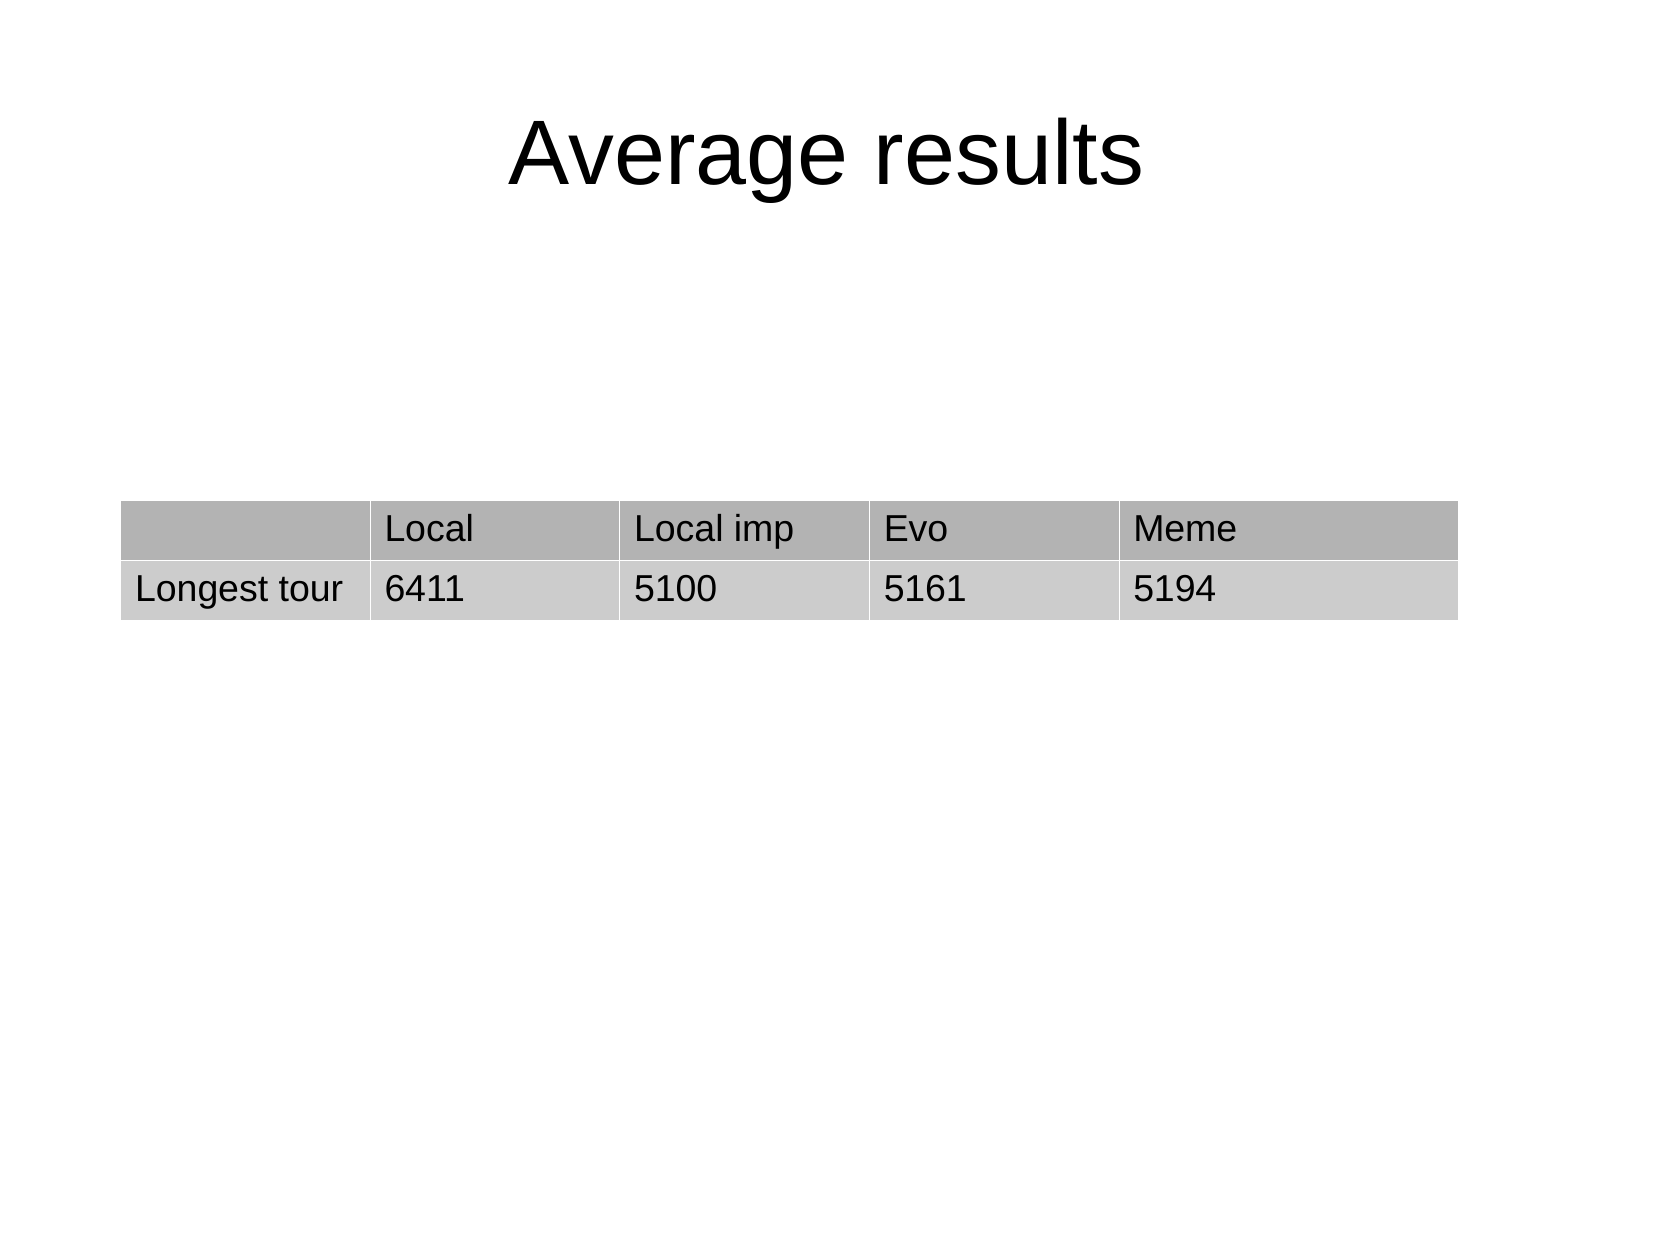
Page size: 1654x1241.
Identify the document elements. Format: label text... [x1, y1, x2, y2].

table_cell 6411 [371, 561, 619, 620]
table_header Local imp [620, 501, 869, 560]
table_header Evo [870, 501, 1119, 560]
title Average results [82, 49, 1571, 257]
table_header Local [371, 501, 619, 560]
table_cell 5194 [1120, 561, 1458, 620]
table_cell 5161 [870, 561, 1119, 620]
table_cell 5100 [620, 561, 869, 620]
table_cell Longest tour [121, 561, 370, 620]
table_header Meme [1120, 501, 1458, 560]
table_header [121, 501, 370, 560]
